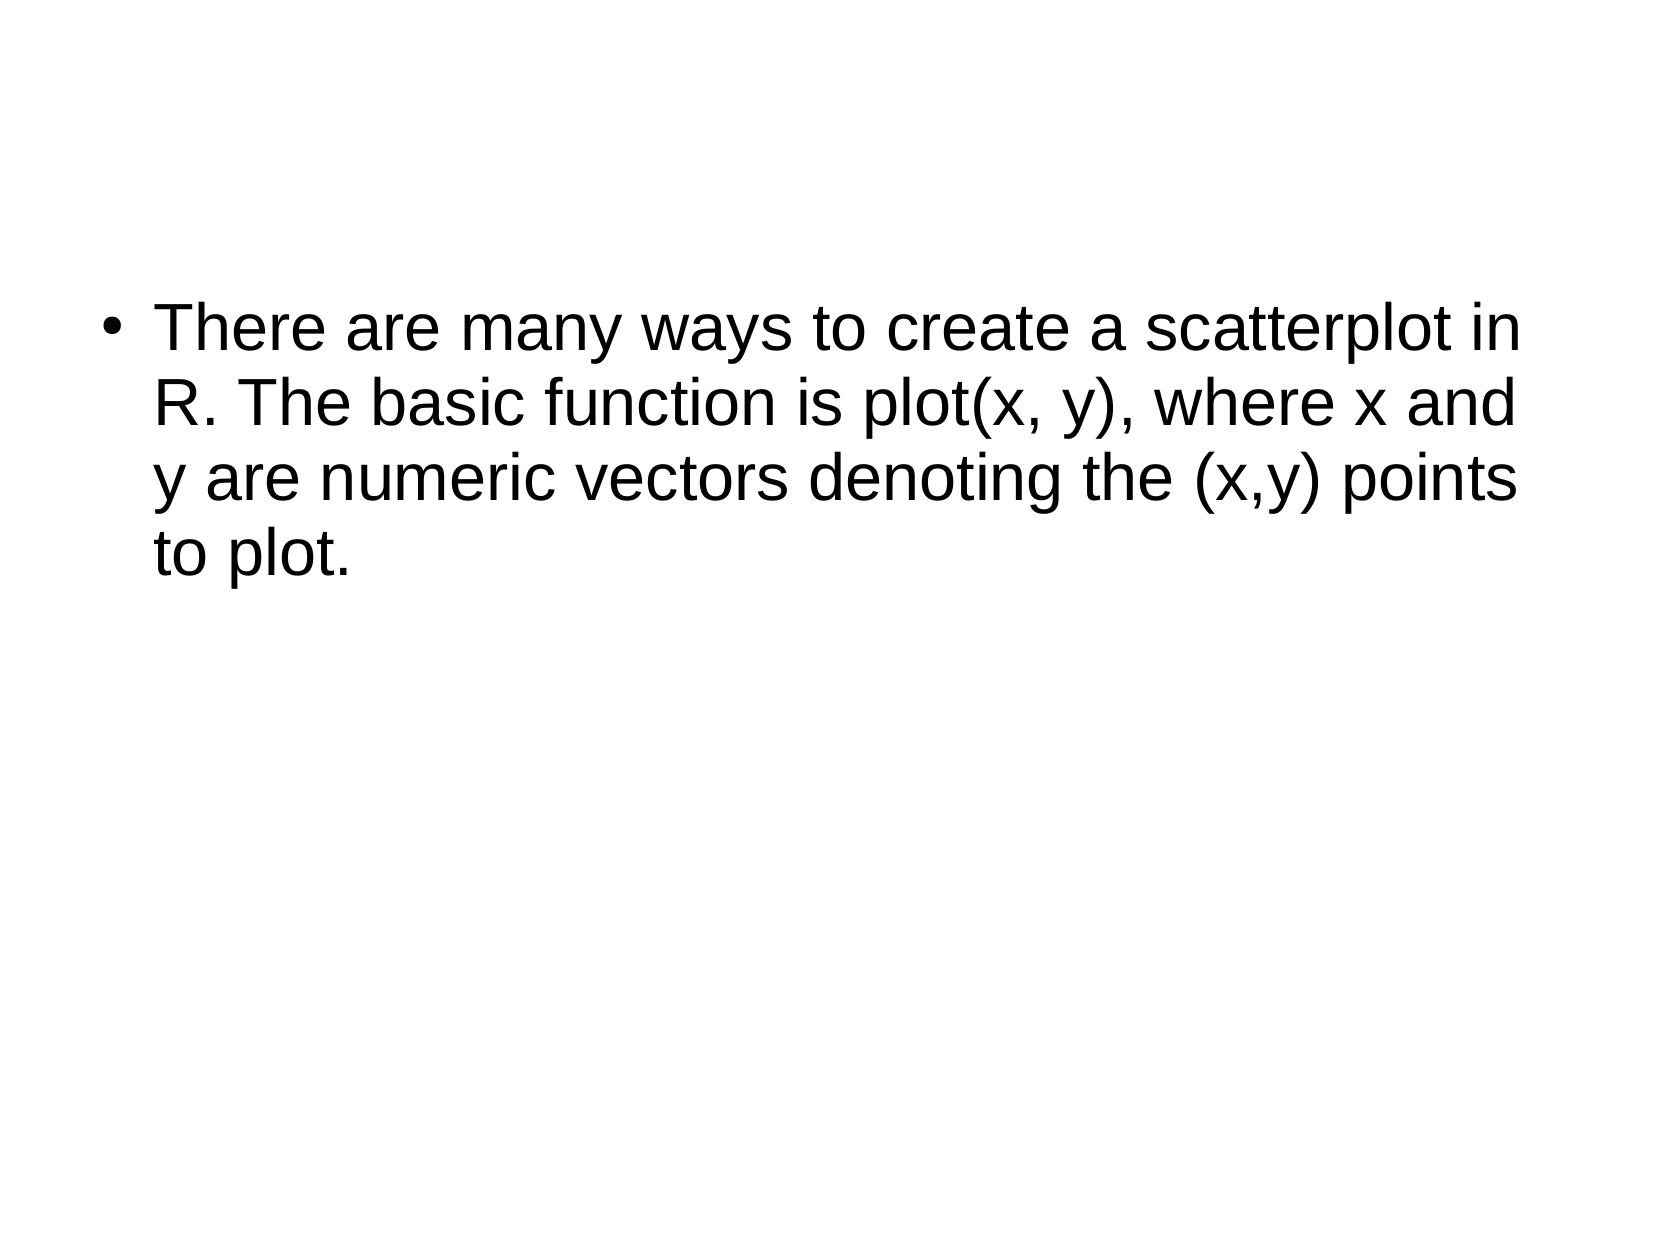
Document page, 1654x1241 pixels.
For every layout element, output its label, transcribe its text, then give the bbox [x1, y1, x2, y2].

list There are many ways to create a scatterplot in R. The basic function is plot(x, y), where x and y are numeric vectors denoting the (x,y) points to plot. [82, 290, 1571, 1010]
